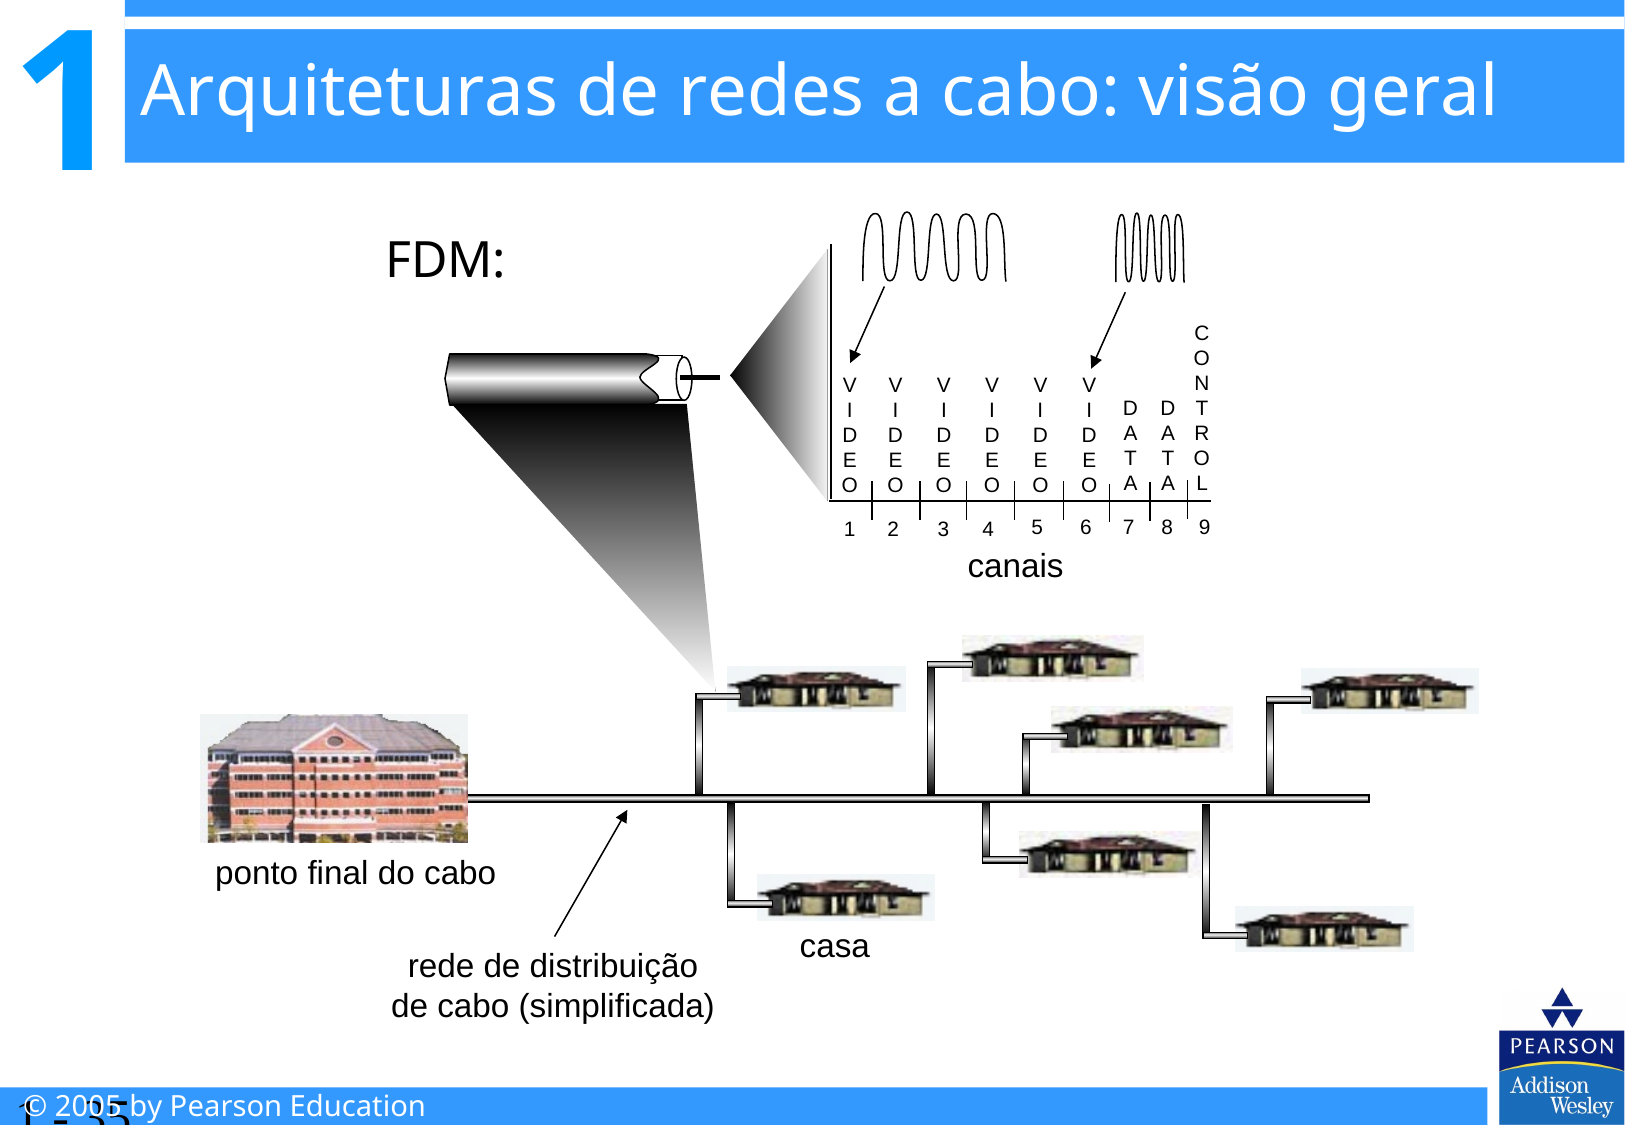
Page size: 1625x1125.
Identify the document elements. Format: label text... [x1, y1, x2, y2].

text_box [727, 803, 773, 907]
picture [1301, 668, 1479, 714]
text_box 9 [1183, 506, 1226, 547]
text_box D A T A [1145, 362, 1178, 503]
text_box [730, 249, 828, 502]
text_box Arquiteturas de redes a cabo: visão geral [125, 37, 1625, 138]
text_box 2 [872, 507, 914, 549]
picture [1019, 831, 1201, 878]
text_box rede de distribuição de cabo (simplificada) [376, 936, 731, 1033]
text_box D A T A [1108, 362, 1145, 503]
picture [1499, 987, 1625, 1125]
text_box [1202, 804, 1248, 939]
text_box [468, 661, 1369, 864]
text_box FDM: [370, 219, 522, 296]
text_box canais [952, 536, 1079, 592]
text_box V I D E O [872, 363, 919, 504]
text_box 3 [922, 507, 964, 549]
picture [757, 874, 935, 921]
text_box V I D E O [1066, 363, 1109, 504]
text_box C O N T R O L [1178, 286, 1225, 503]
text_box 4 [967, 507, 1009, 549]
text_box 6 [1065, 506, 1107, 547]
picture [200, 714, 468, 843]
text_box casa [784, 916, 886, 972]
text_box [444, 353, 716, 692]
text_box 7 [1108, 506, 1146, 547]
text_box V I D E O [826, 363, 872, 504]
picture [727, 666, 906, 712]
text_box V I D E O [969, 363, 1016, 504]
picture [962, 635, 1144, 682]
picture [1235, 906, 1414, 952]
picture [1051, 706, 1233, 753]
text_box ponto final do cabo [200, 843, 512, 899]
text_box V I D E O [920, 363, 967, 504]
text_box V I D E O [1017, 363, 1064, 504]
text_box 1 [829, 507, 871, 549]
text_box 5 [1016, 506, 1058, 547]
text_box 8 [1146, 506, 1183, 547]
